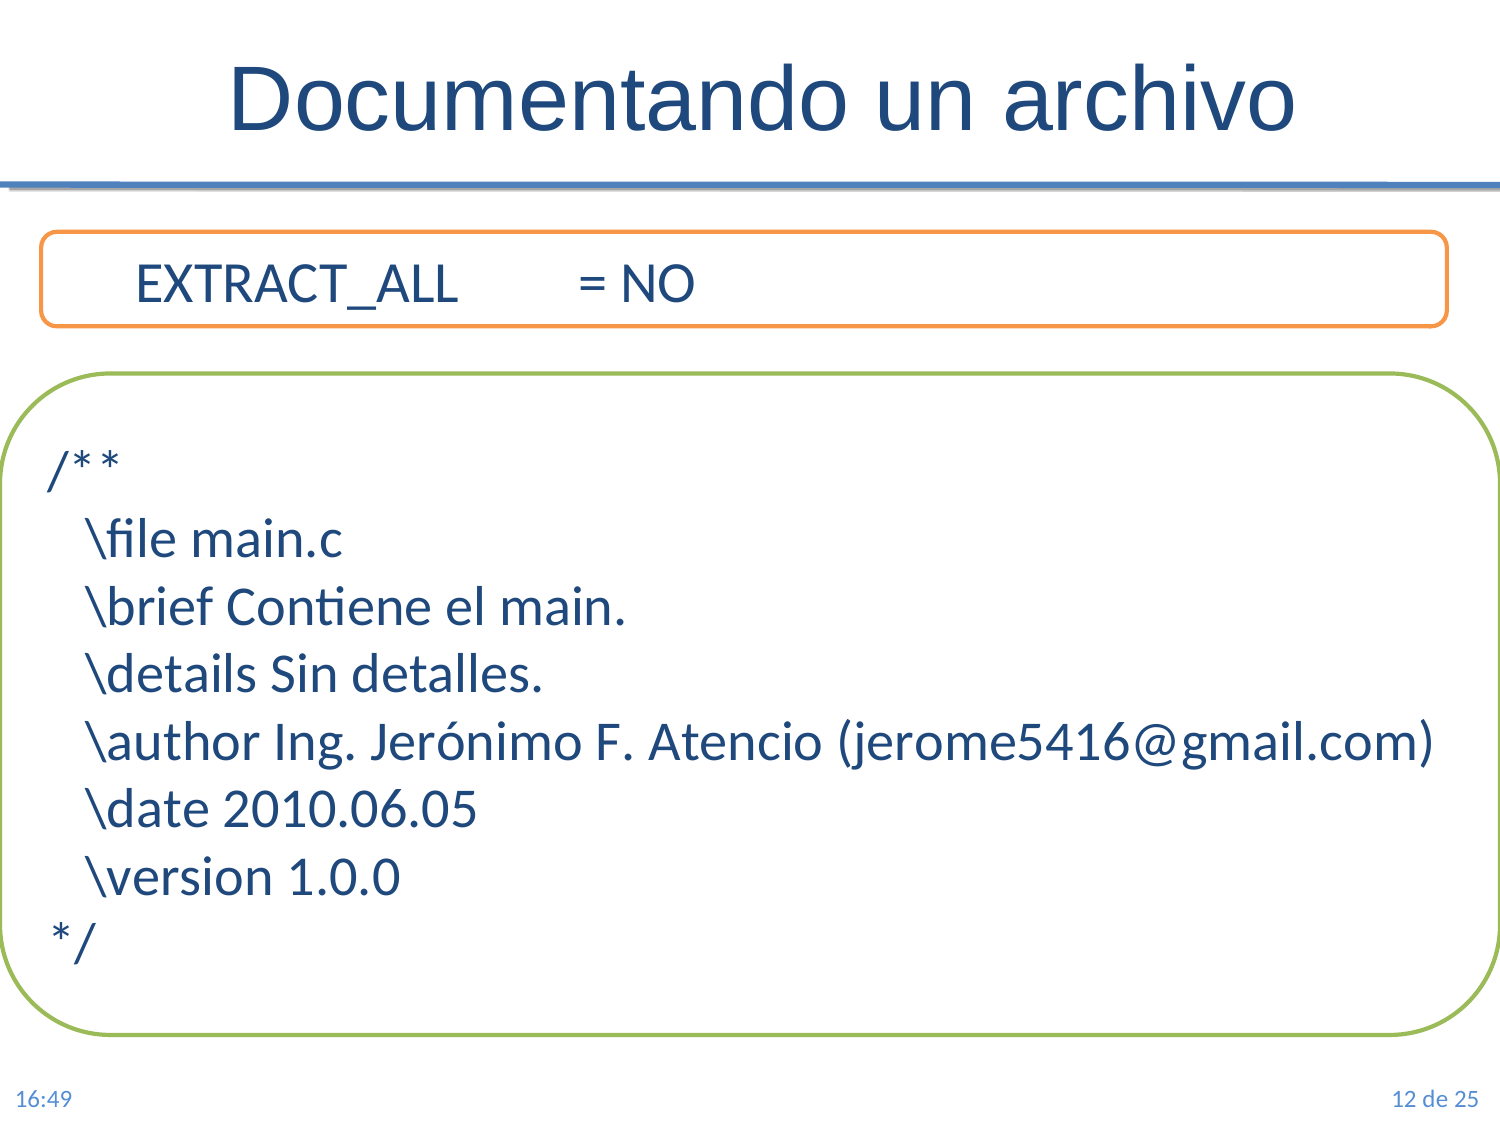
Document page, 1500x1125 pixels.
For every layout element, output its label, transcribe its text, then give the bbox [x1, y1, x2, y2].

text_box 16:49 [0, 1070, 124, 1125]
text_box Documentando un archivo [88, 0, 1439, 181]
text_box /** \file main.c \brief Contiene el main. \details Sin detalles. \author Ing. Jerónimo F. Atencio (jerome5416@gmail.com) \date 2010.06.05 \version 1.0.0 */ [0, 373, 1500, 1035]
text_box EXTRACT_ALL = NO [41, 231, 1447, 327]
text_box <number> de 25 [1352, 1070, 1500, 1125]
